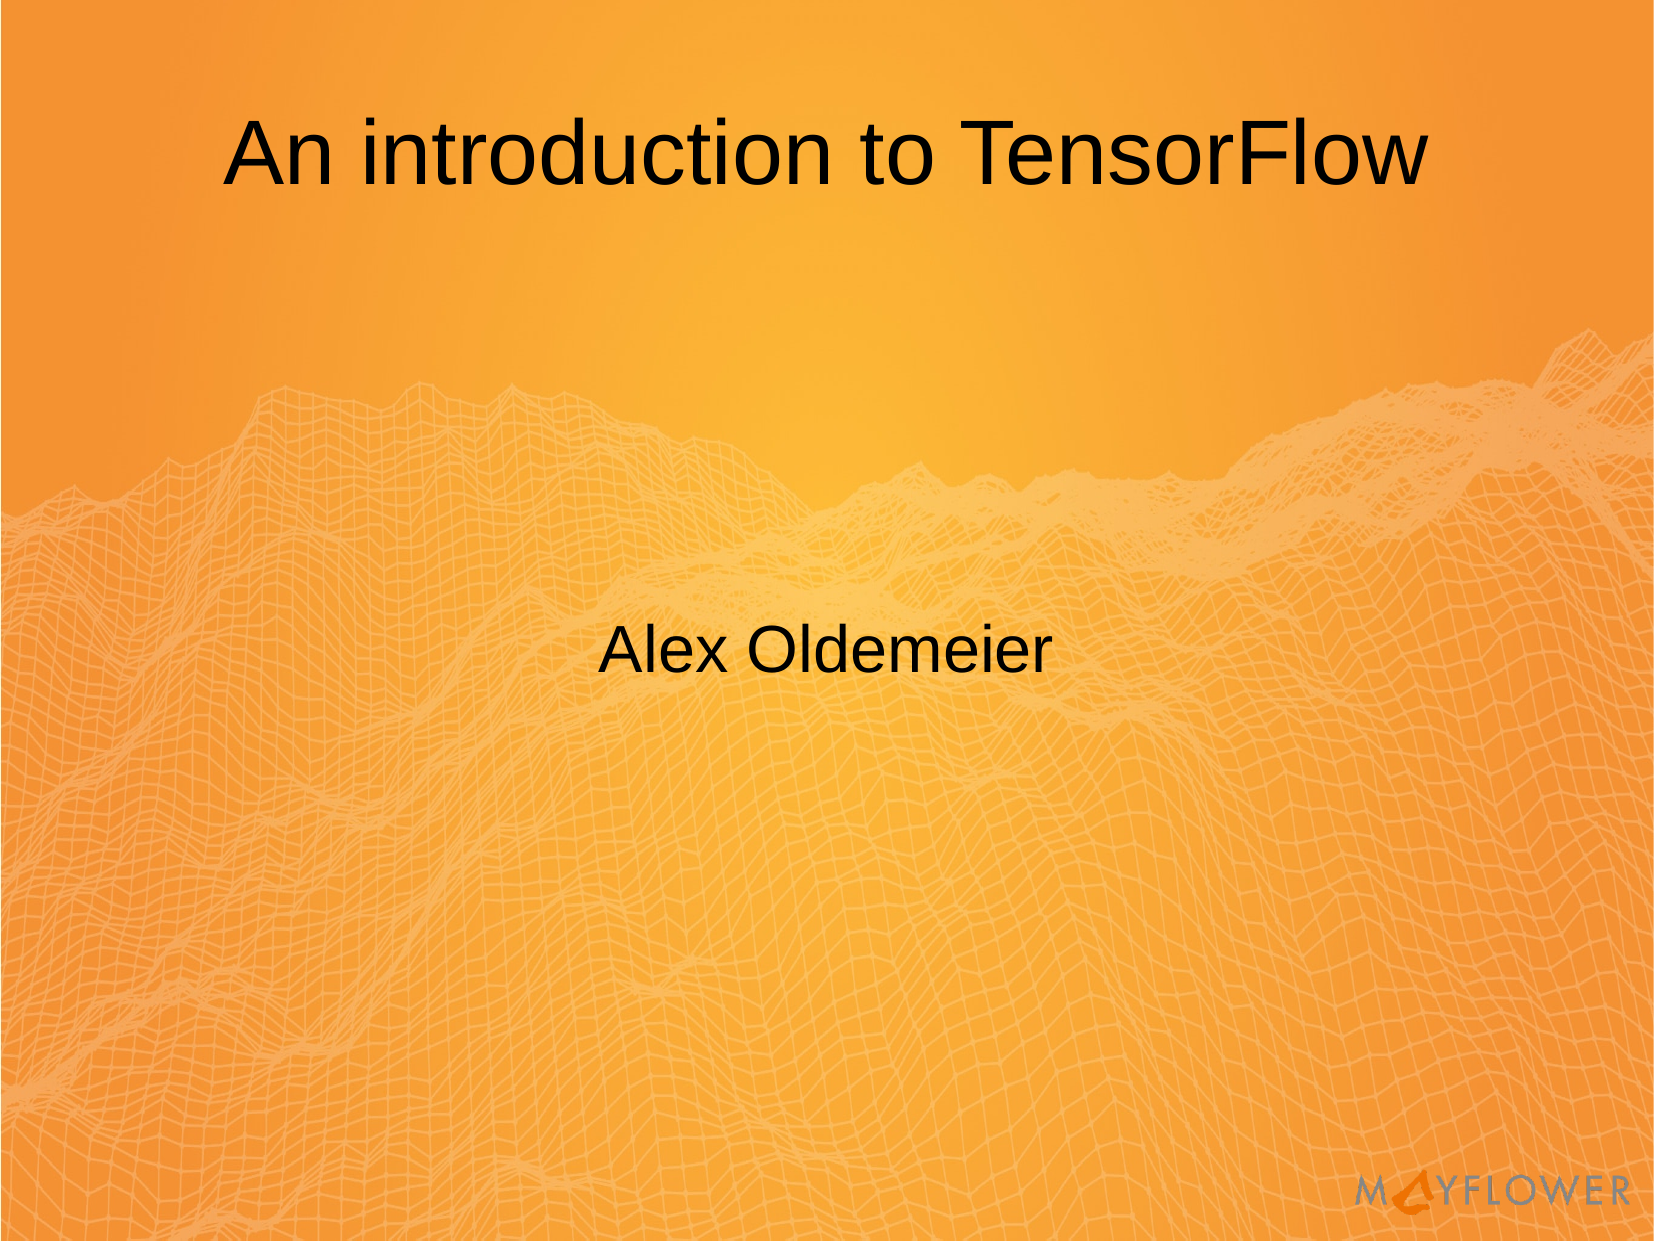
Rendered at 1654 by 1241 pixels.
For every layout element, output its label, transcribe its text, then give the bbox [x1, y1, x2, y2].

subtitle Alex Oldemeier [82, 290, 1571, 1010]
picture [0, 0, 1654, 1241]
title An introduction to TensorFlow [82, 49, 1571, 257]
